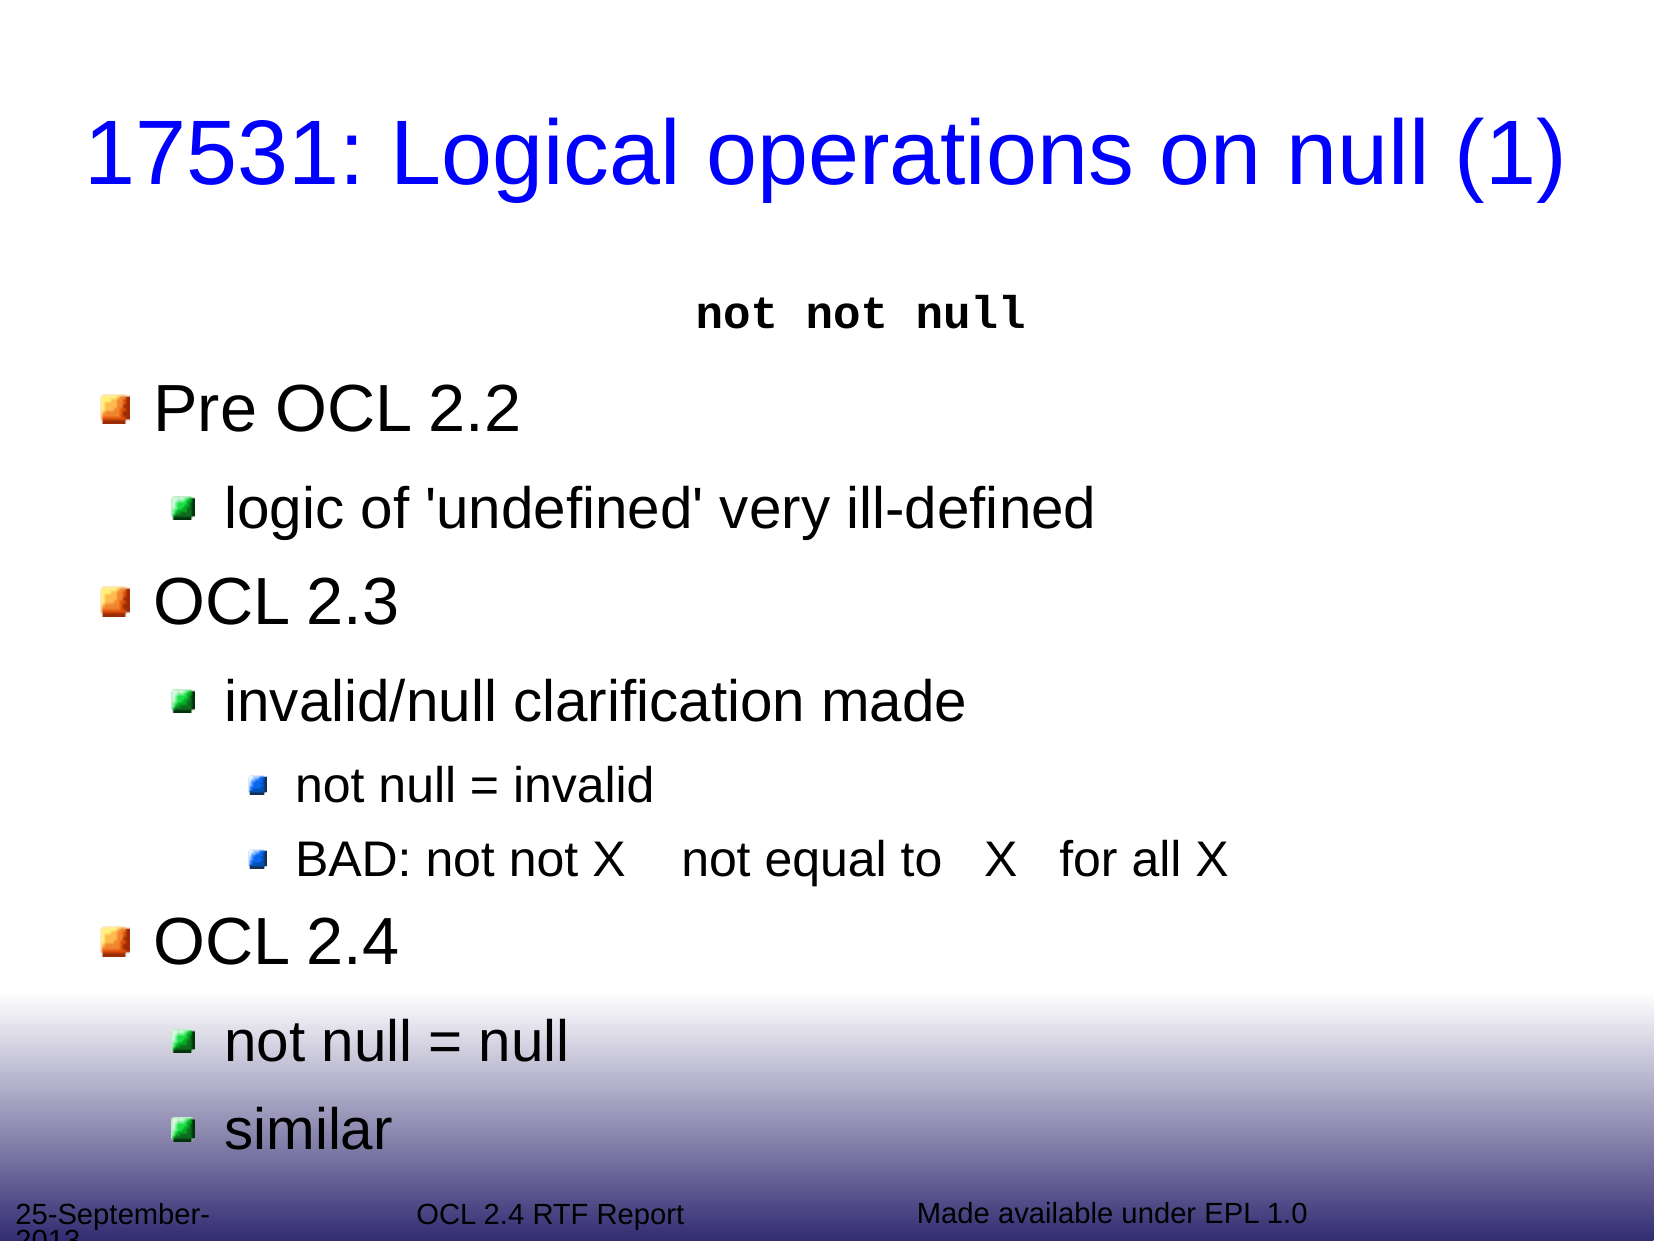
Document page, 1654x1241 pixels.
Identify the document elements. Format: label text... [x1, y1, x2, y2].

list not not null Pre OCL 2.2 logic of 'undefined' very ill-defined OCL 2.3 invalid/null clarification made not null = invalid BAD: not not X not equal to X for all X OCL 2.4 not null = null similar [82, 290, 1639, 1162]
title 17531: Logical operations on null (1) [82, 49, 1571, 257]
